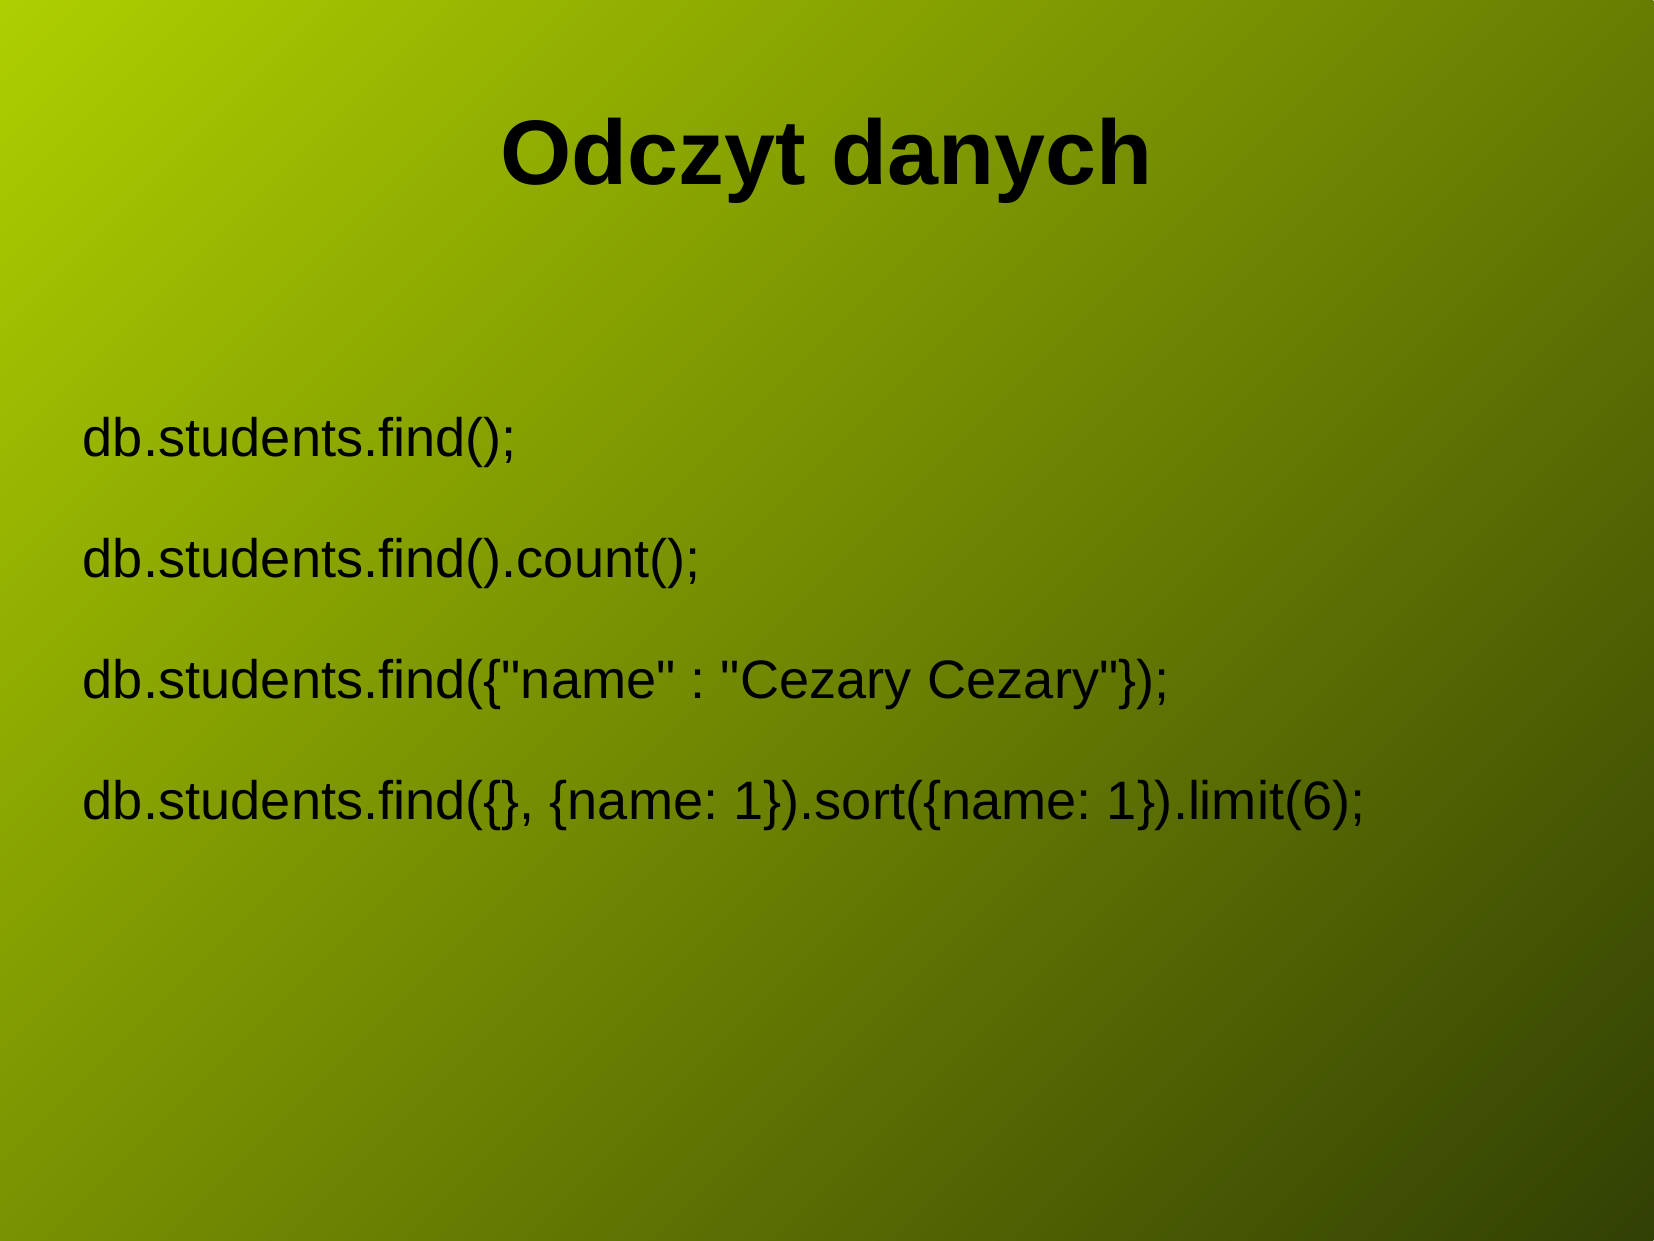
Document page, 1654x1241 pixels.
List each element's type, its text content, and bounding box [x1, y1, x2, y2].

title Odczyt danych [82, 49, 1571, 257]
subtitle db.students.find(); db.students.find().count(); db.students.find({"name" : "Cezary Cezary"}); db.students.find({}, {name: 1}).sort({name: 1}).limit(6); [82, 290, 1571, 1010]
